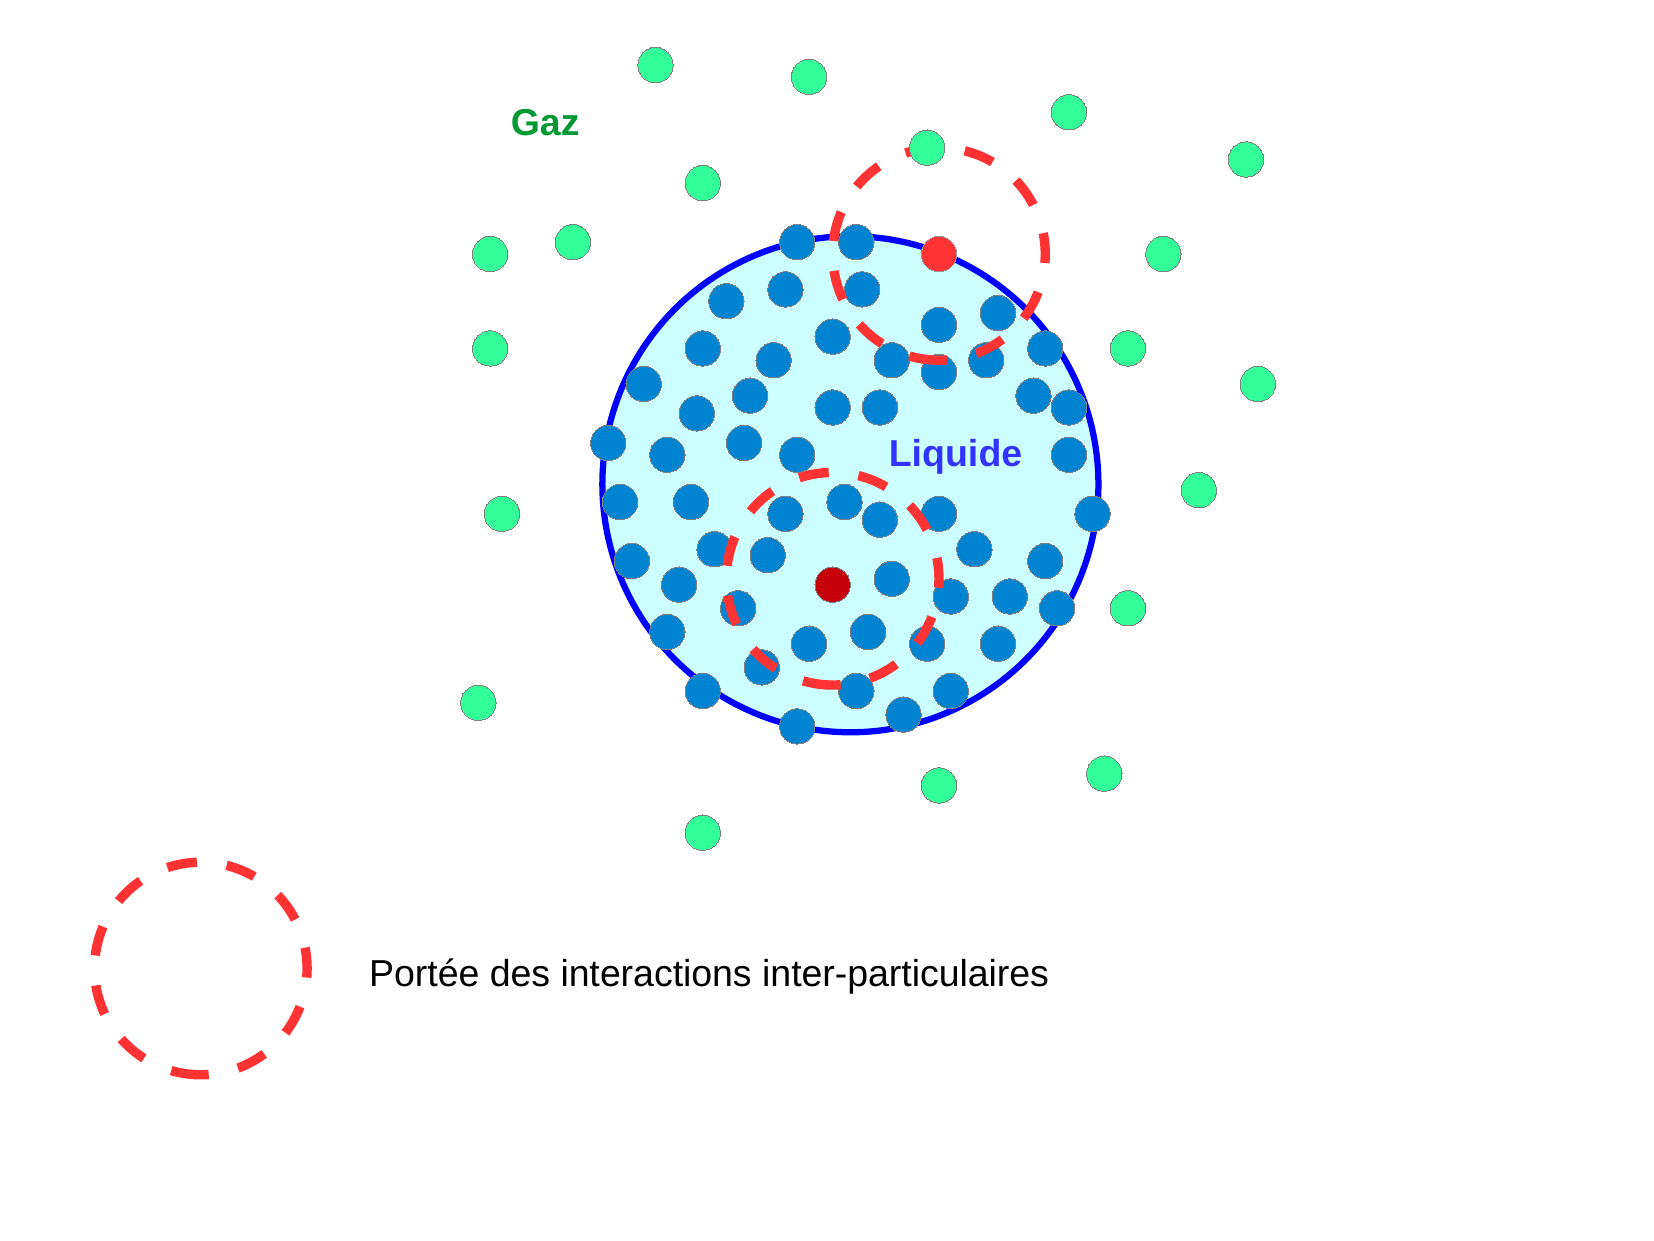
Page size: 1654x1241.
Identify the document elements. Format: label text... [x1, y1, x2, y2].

text_box [555, 224, 591, 260]
text_box [94, 862, 308, 1075]
text_box [921, 767, 957, 804]
text_box [460, 685, 497, 721]
text_box [1240, 366, 1276, 402]
text_box [685, 165, 721, 201]
text_box [1086, 755, 1123, 792]
text_box Liquide [874, 425, 1040, 484]
text_box [1145, 236, 1182, 272]
text_box [1181, 472, 1217, 508]
text_box [791, 59, 827, 95]
text_box Gaz [496, 94, 603, 153]
text_box [1228, 141, 1264, 178]
text_box [472, 330, 508, 367]
text_box Portée des interactions inter-particulaires [354, 944, 1075, 1002]
text_box [1110, 590, 1146, 626]
text_box [1051, 94, 1087, 130]
text_box [1110, 330, 1146, 367]
text_box [590, 129, 1111, 745]
text_box [472, 236, 508, 272]
text_box [637, 47, 674, 83]
text_box [685, 814, 721, 851]
text_box [484, 496, 520, 532]
